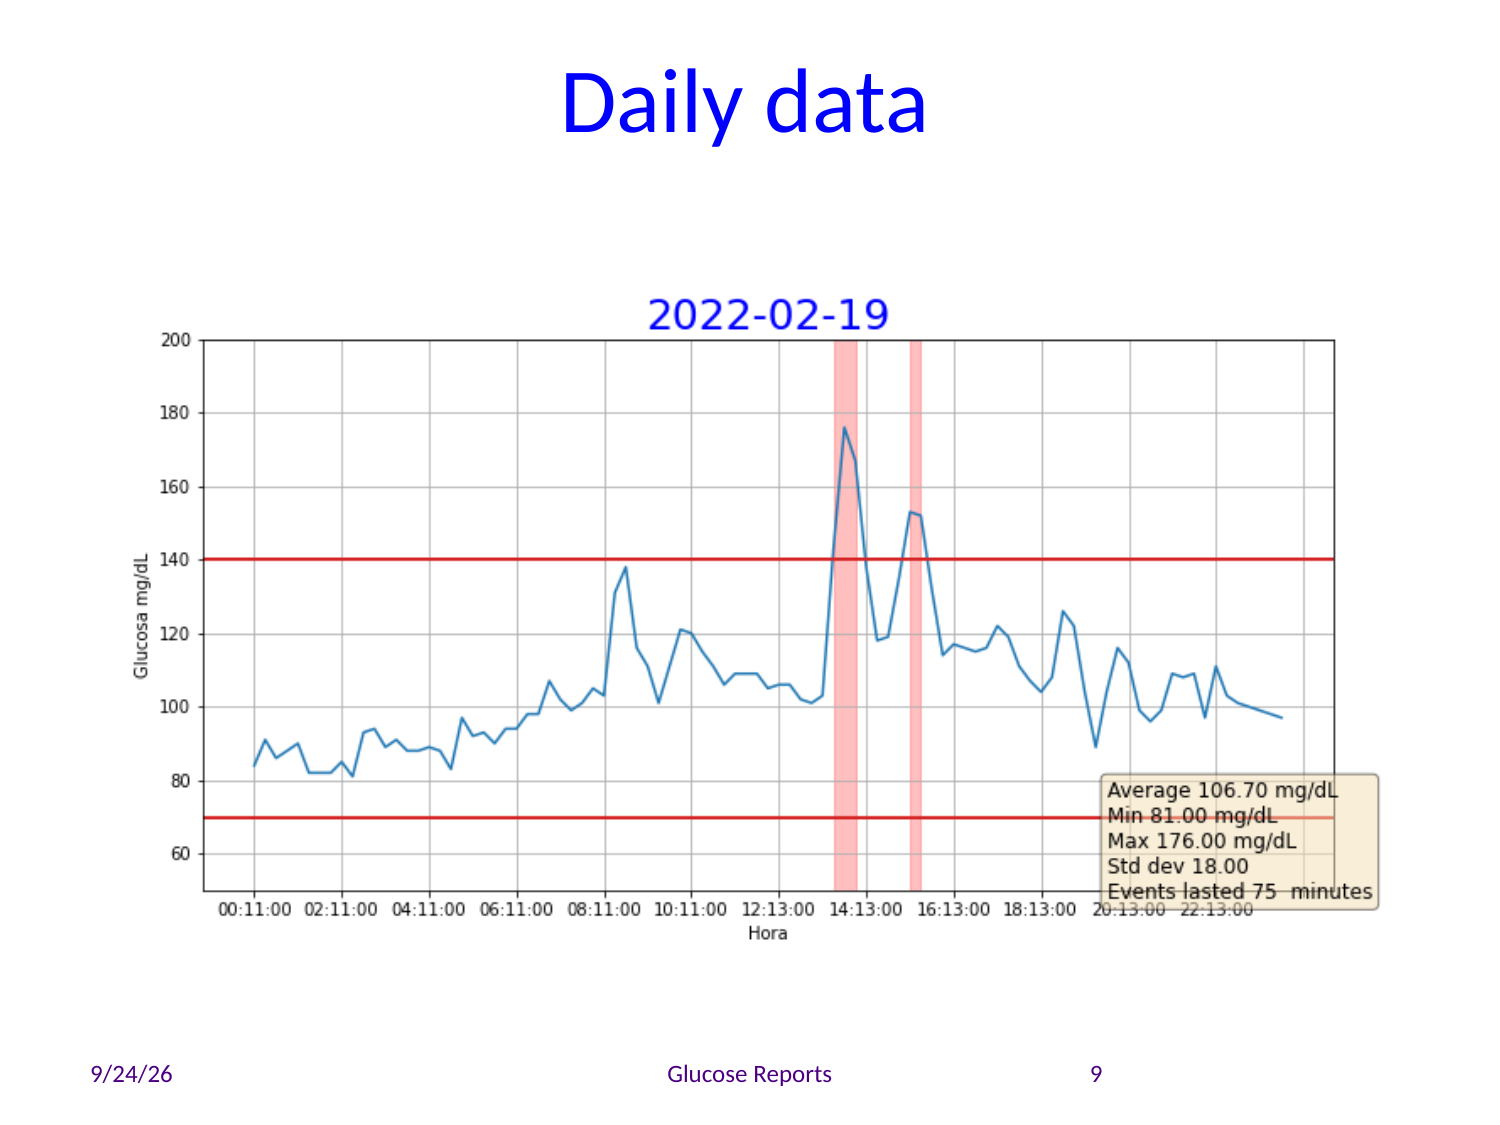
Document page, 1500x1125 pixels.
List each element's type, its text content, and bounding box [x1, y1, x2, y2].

picture [21, 253, 1479, 982]
title Daily data [75, 2, 1426, 190]
